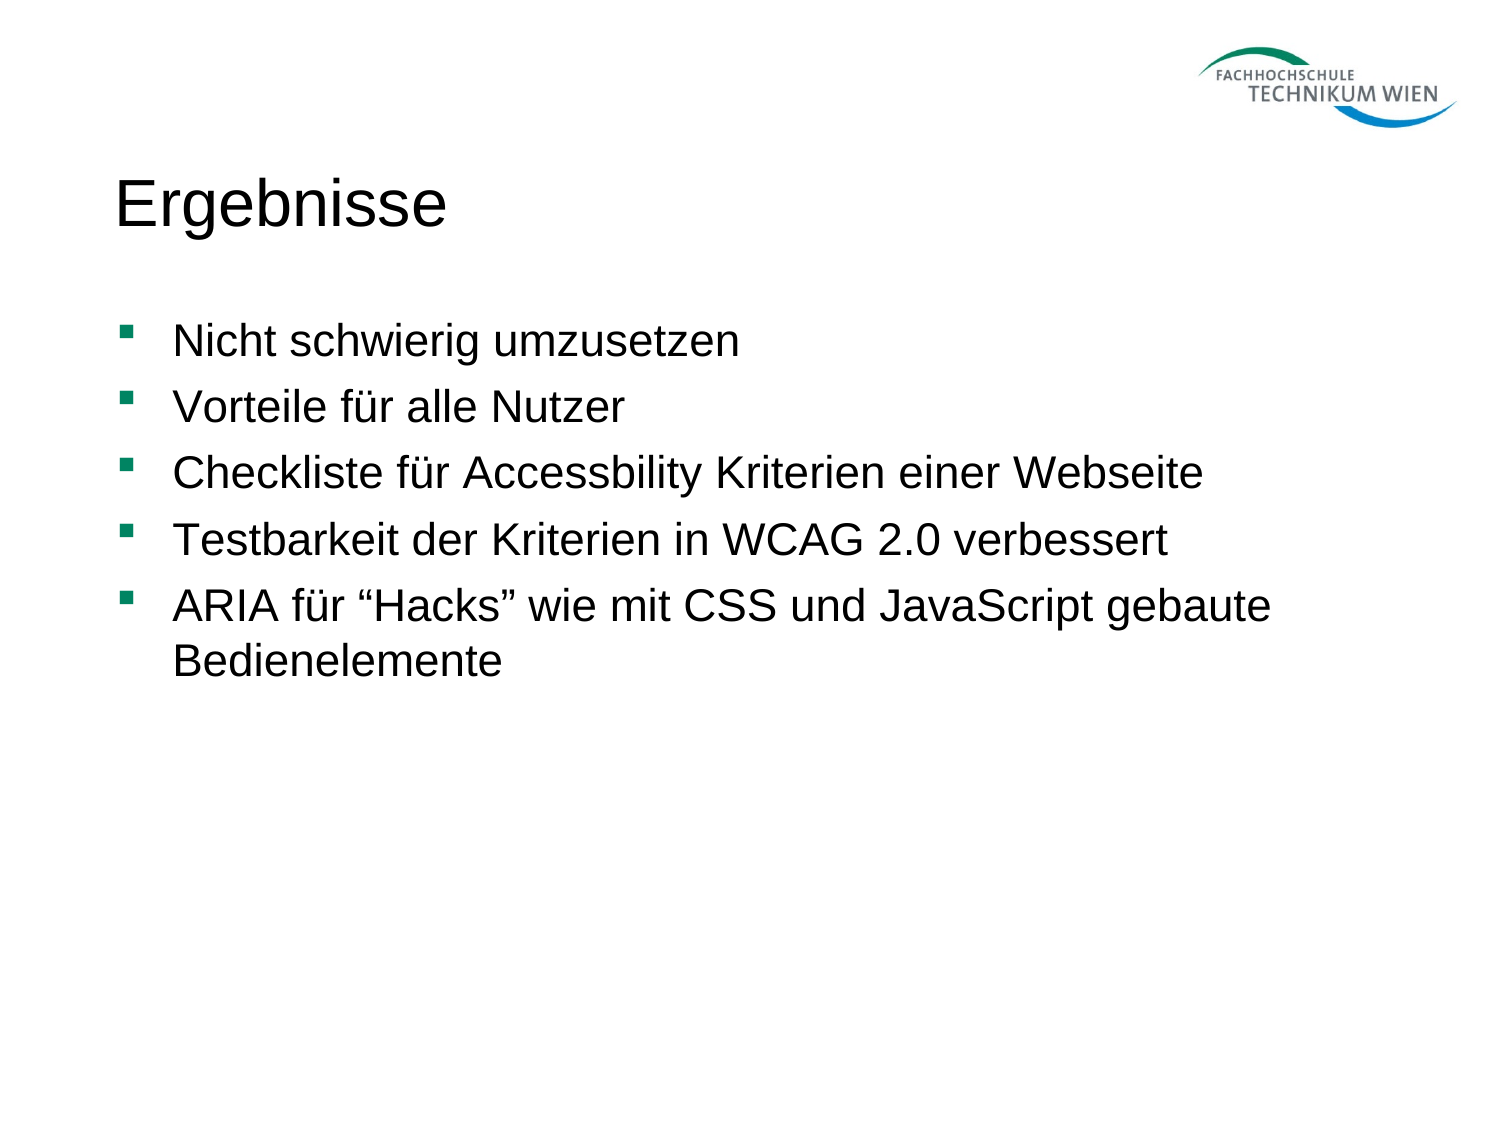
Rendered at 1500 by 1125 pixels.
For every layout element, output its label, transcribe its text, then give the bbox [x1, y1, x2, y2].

picture [8, 0, 1500, 177]
title Ergebnisse [100, 148, 1388, 252]
list Nicht schwierig umzusetzen Vorteile für alle Nutzer Checkliste für Accessbility Kriterien einer Webseite Testbarkeit der Kriterien in WCAG 2.0 verbessert ARIA für “Hacks” wie mit CSS und JavaScript gebaute Bedienelemente [101, 302, 1389, 956]
